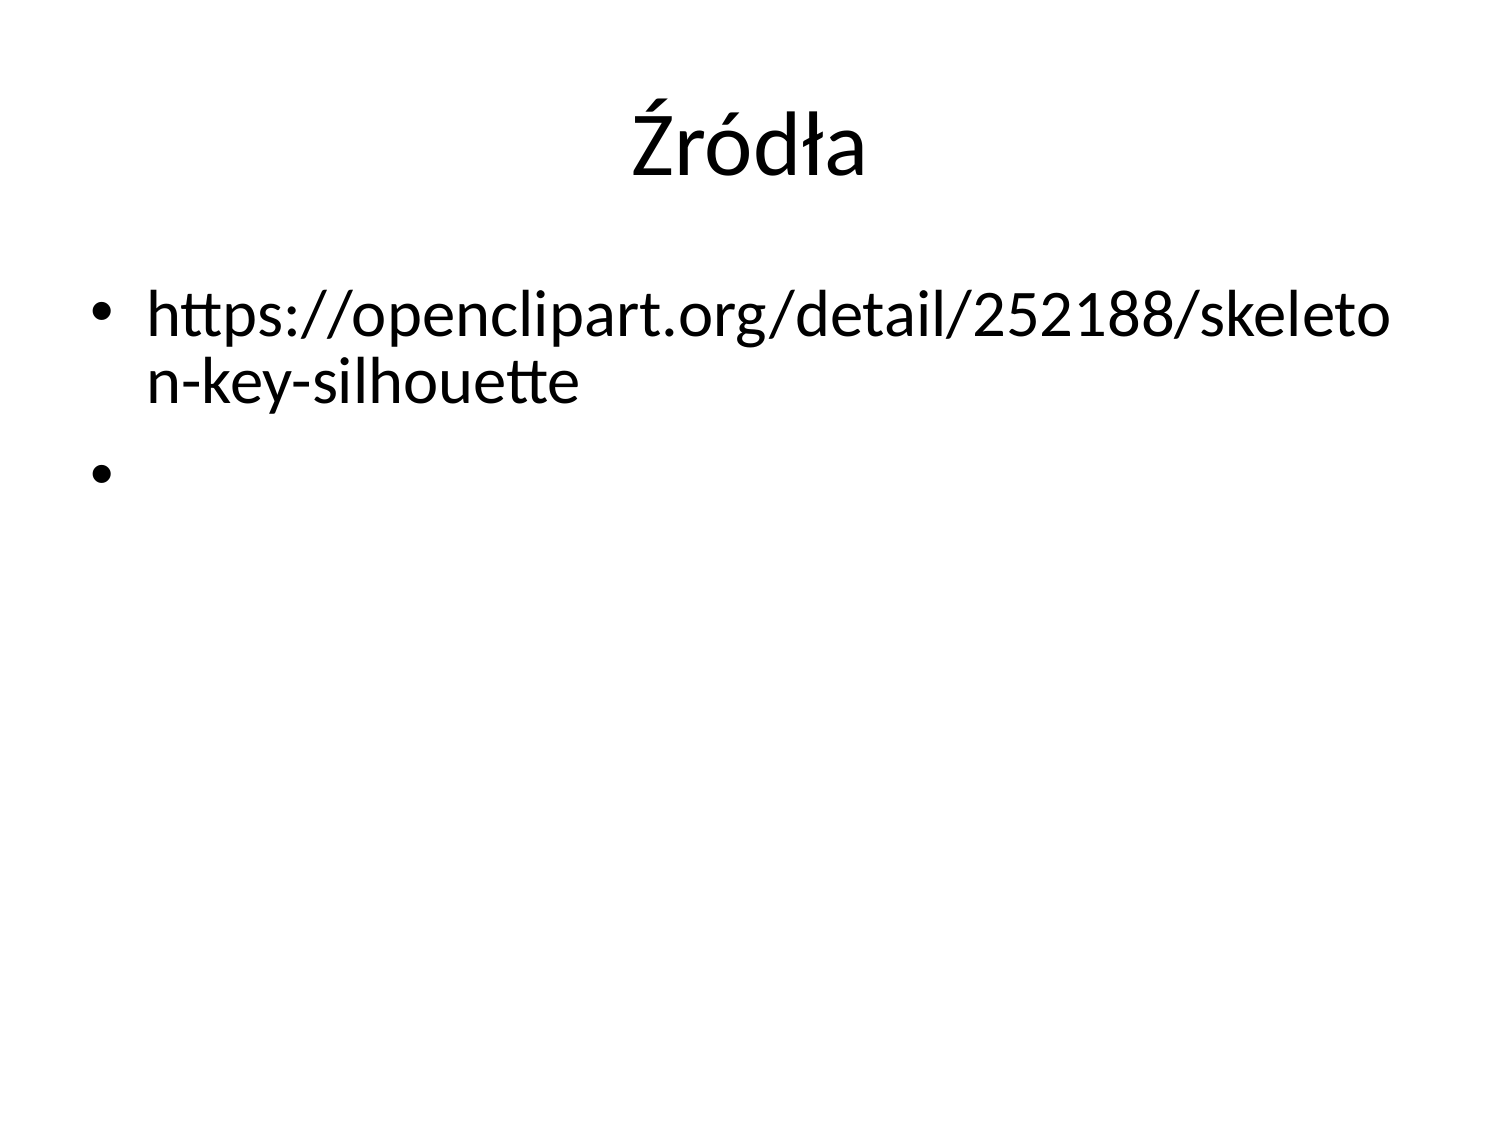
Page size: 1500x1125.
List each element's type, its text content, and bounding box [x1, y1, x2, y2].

list https://openclipart.org/detail/252188/skeleton-key-silhouette [75, 262, 1426, 1005]
title Źródła [75, 45, 1426, 233]
